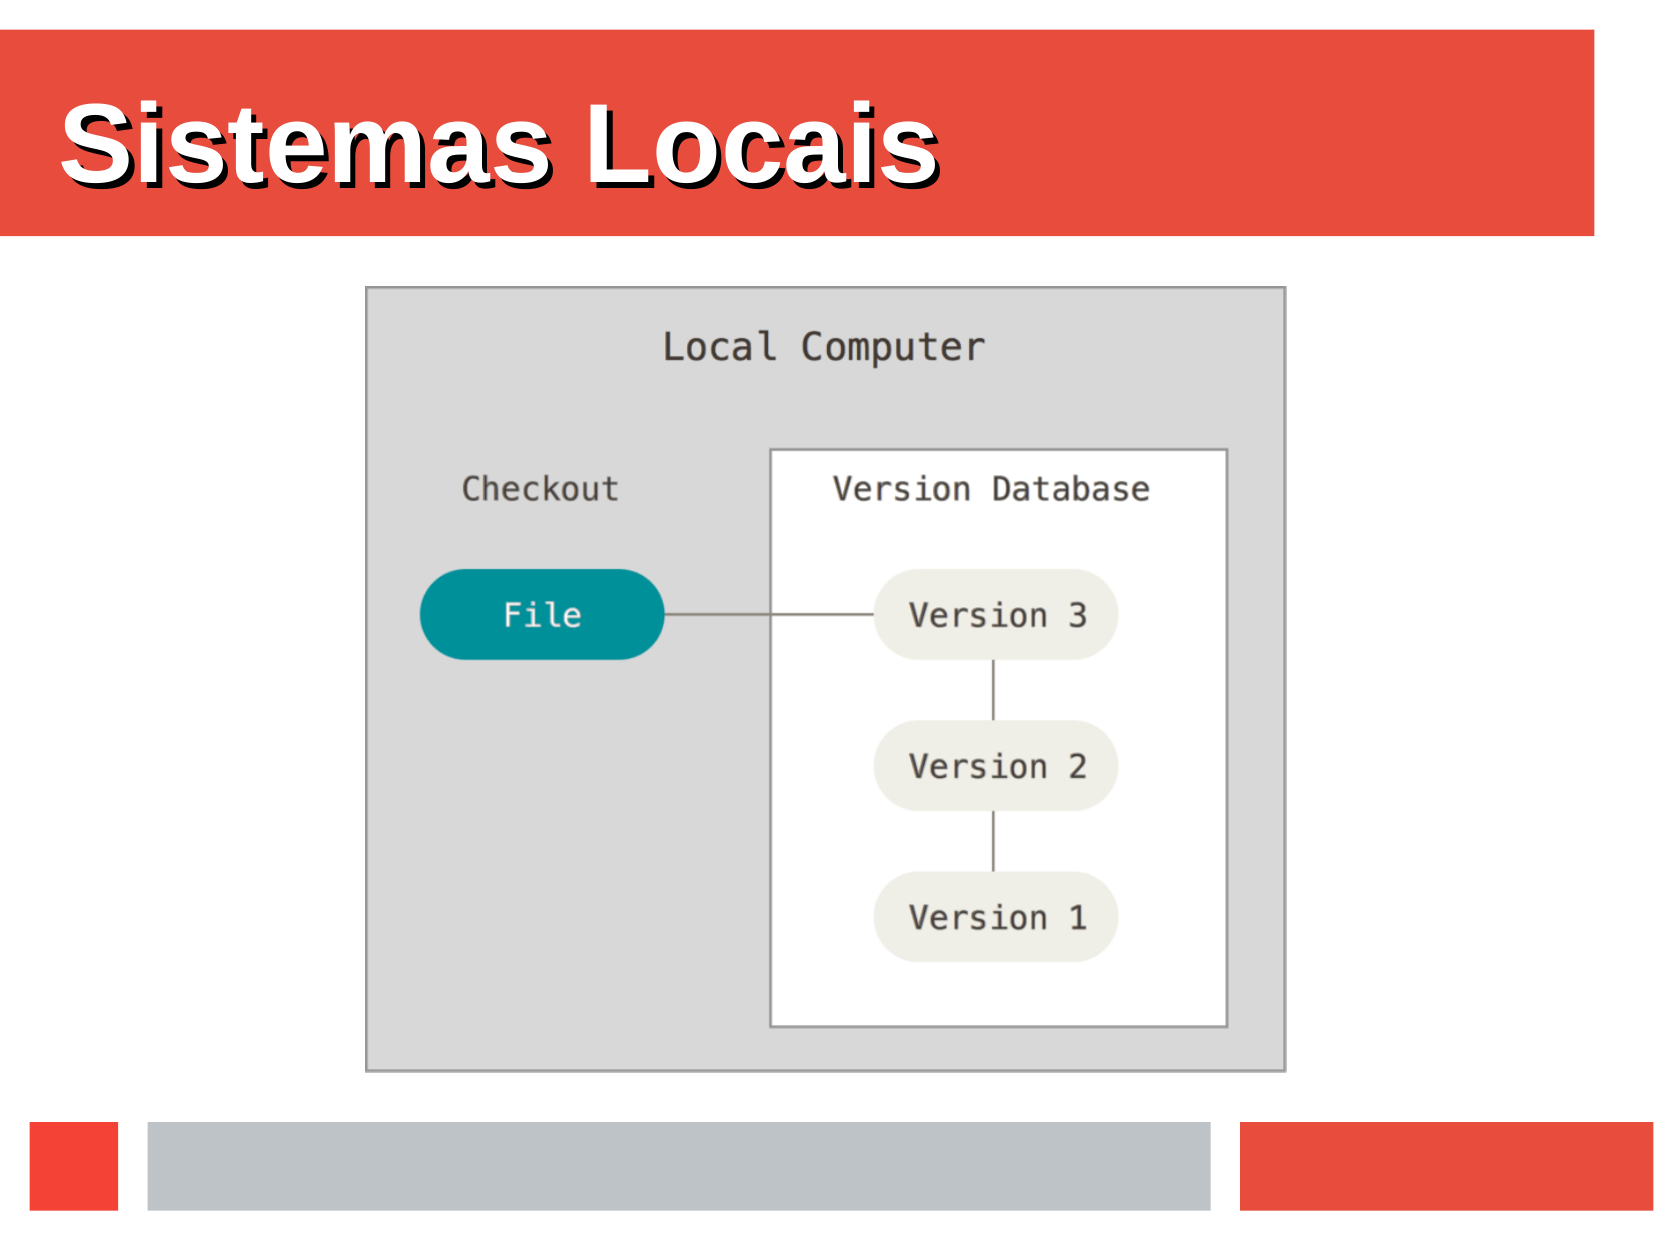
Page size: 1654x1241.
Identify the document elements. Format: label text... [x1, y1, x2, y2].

title Sistemas Locais [59, 59, 1595, 207]
picture [365, 286, 1289, 1075]
